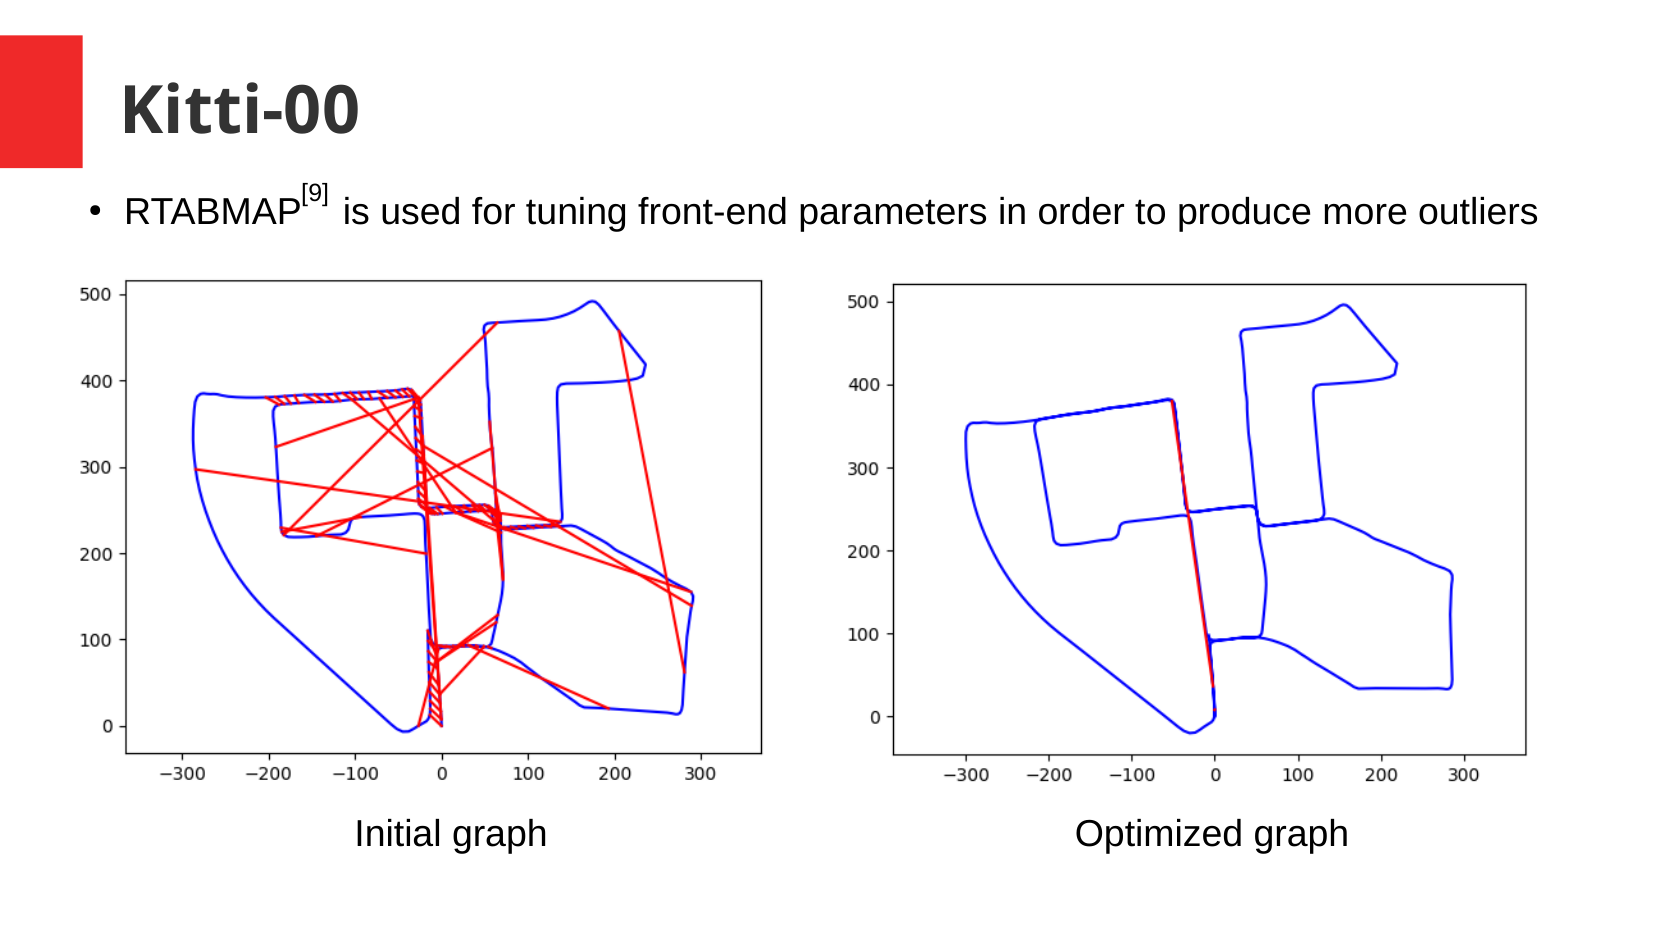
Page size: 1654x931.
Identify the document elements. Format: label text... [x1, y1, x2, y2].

picture [23, 206, 1607, 822]
text_box [9] [301, 171, 330, 215]
text_box Initial graph [354, 805, 548, 863]
text_box RTABMAP is used for tuning front-end parameters in order to produce more outliers [88, 183, 1540, 240]
text_box Kitti-00 [105, 59, 376, 154]
text_box Optimized graph [1074, 805, 1350, 863]
